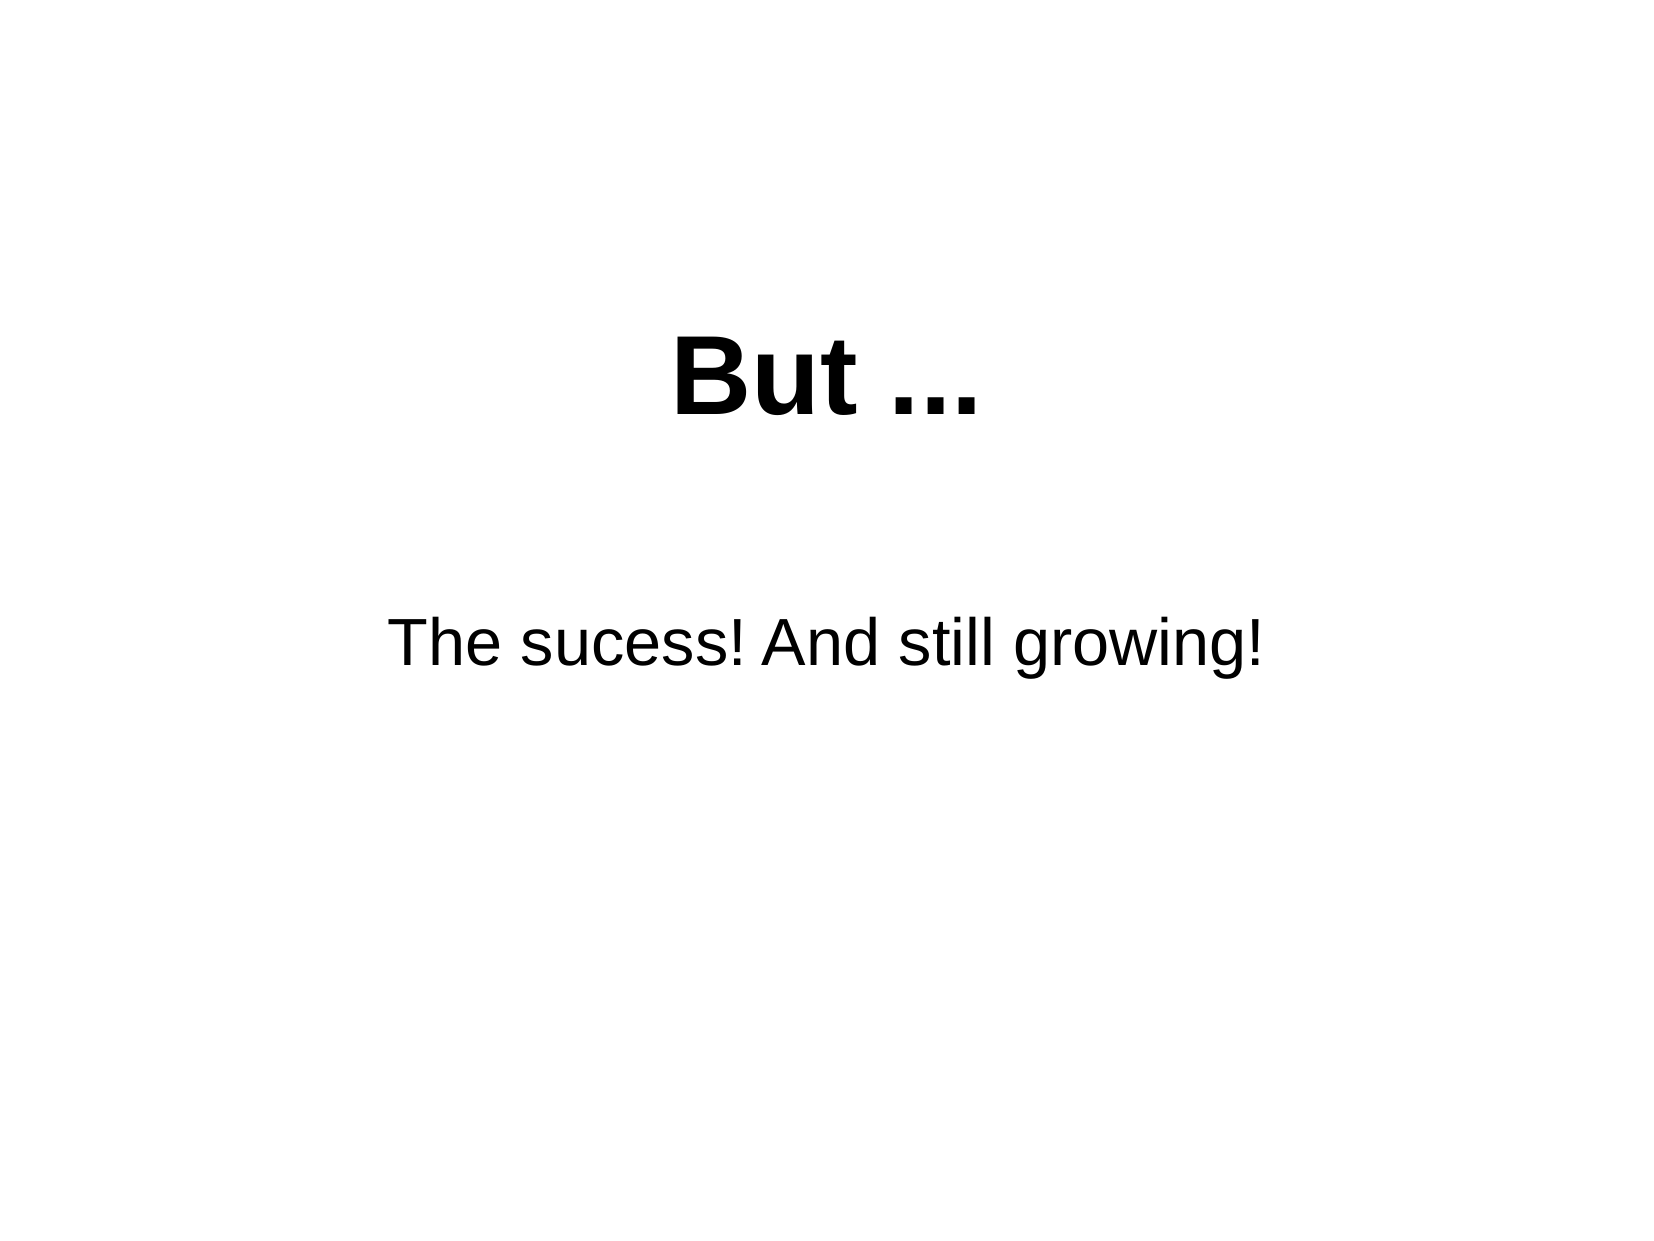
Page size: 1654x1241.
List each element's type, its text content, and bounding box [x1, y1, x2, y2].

title But ... [82, 271, 1571, 479]
subtitle The sucess! And still growing! [82, 516, 1571, 768]
